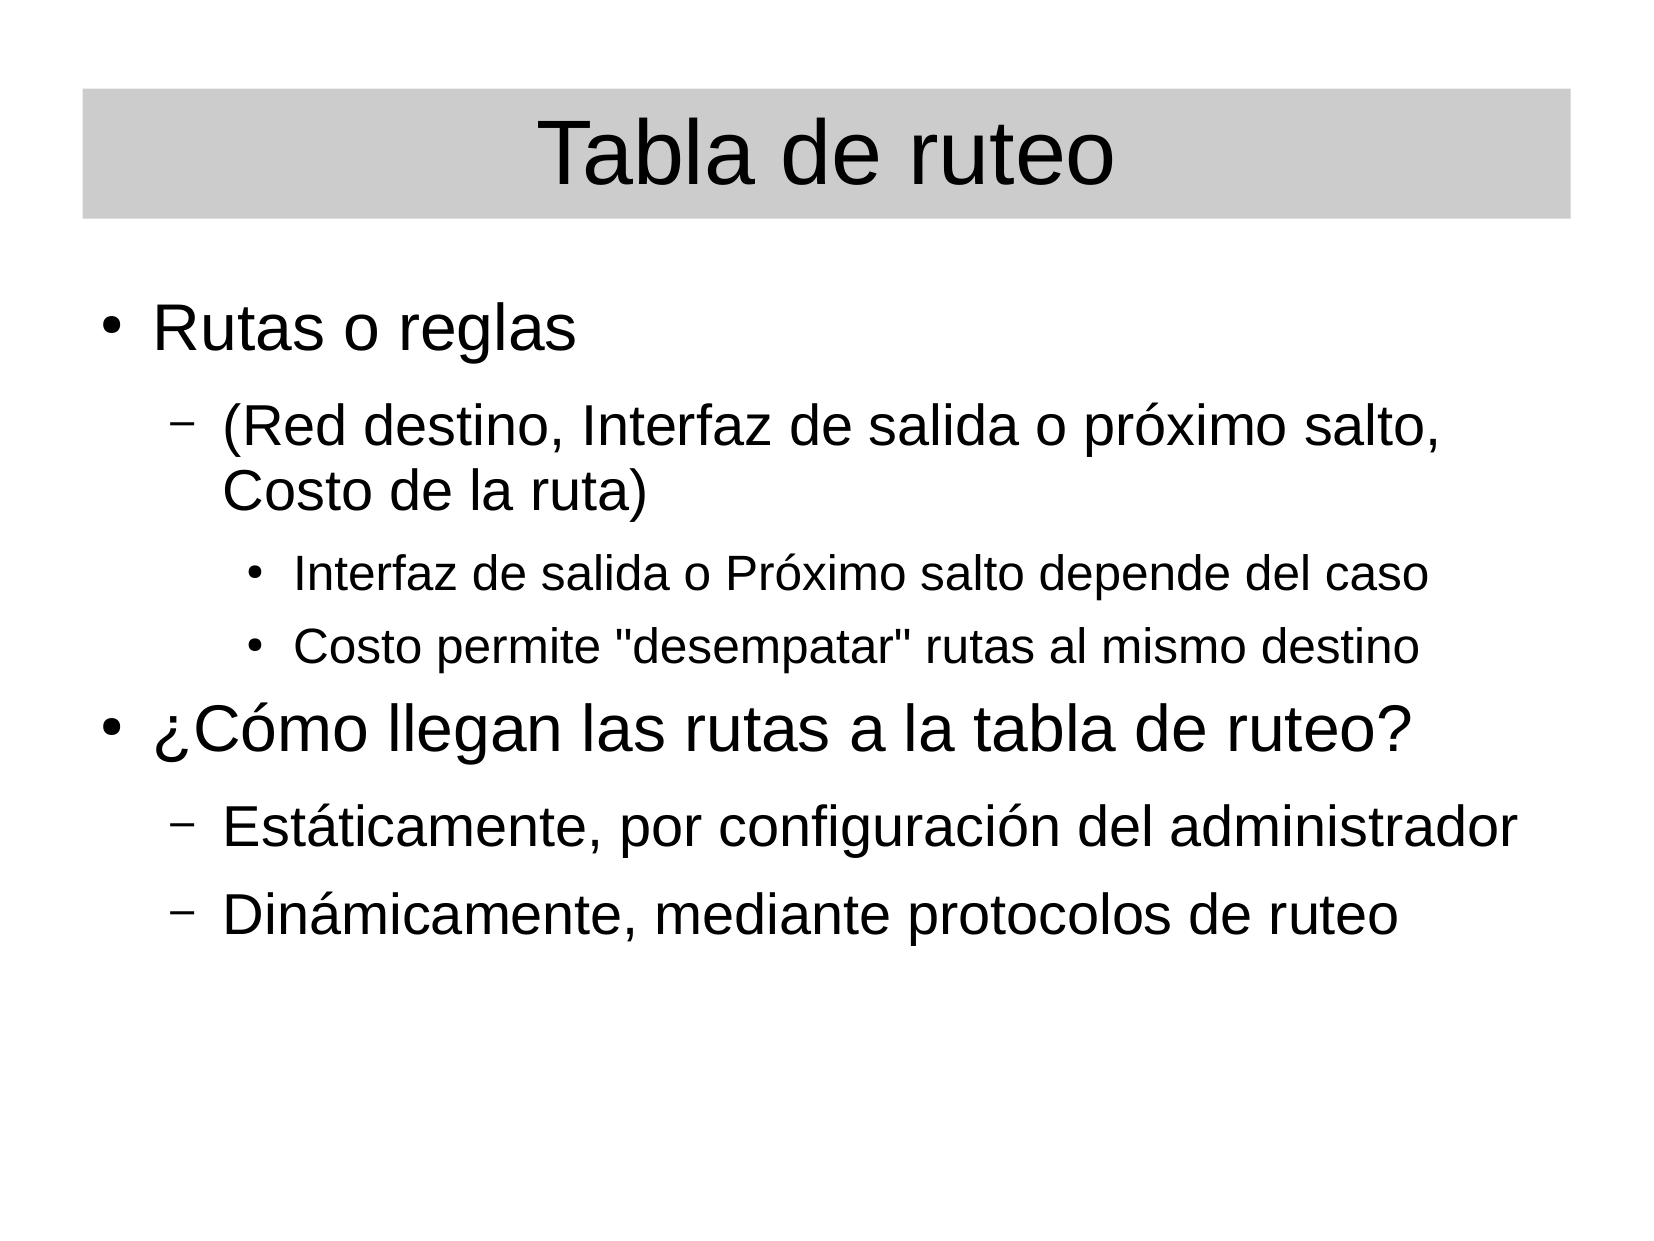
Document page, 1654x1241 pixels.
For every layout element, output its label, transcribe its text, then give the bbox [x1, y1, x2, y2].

title Tabla de ruteo [82, 49, 1571, 257]
list Rutas o reglas (Red destino, Interfaz de salida o próximo salto, Costo de la ruta) Interfaz de salida o Próximo salto depende del caso Costo permite "desempatar" rutas al mismo destino ¿Cómo llegan las rutas a la tabla de ruteo? Estáticamente, por configuración del administrador Dinámicamente, mediante protocolos de ruteo [82, 290, 1538, 1010]
